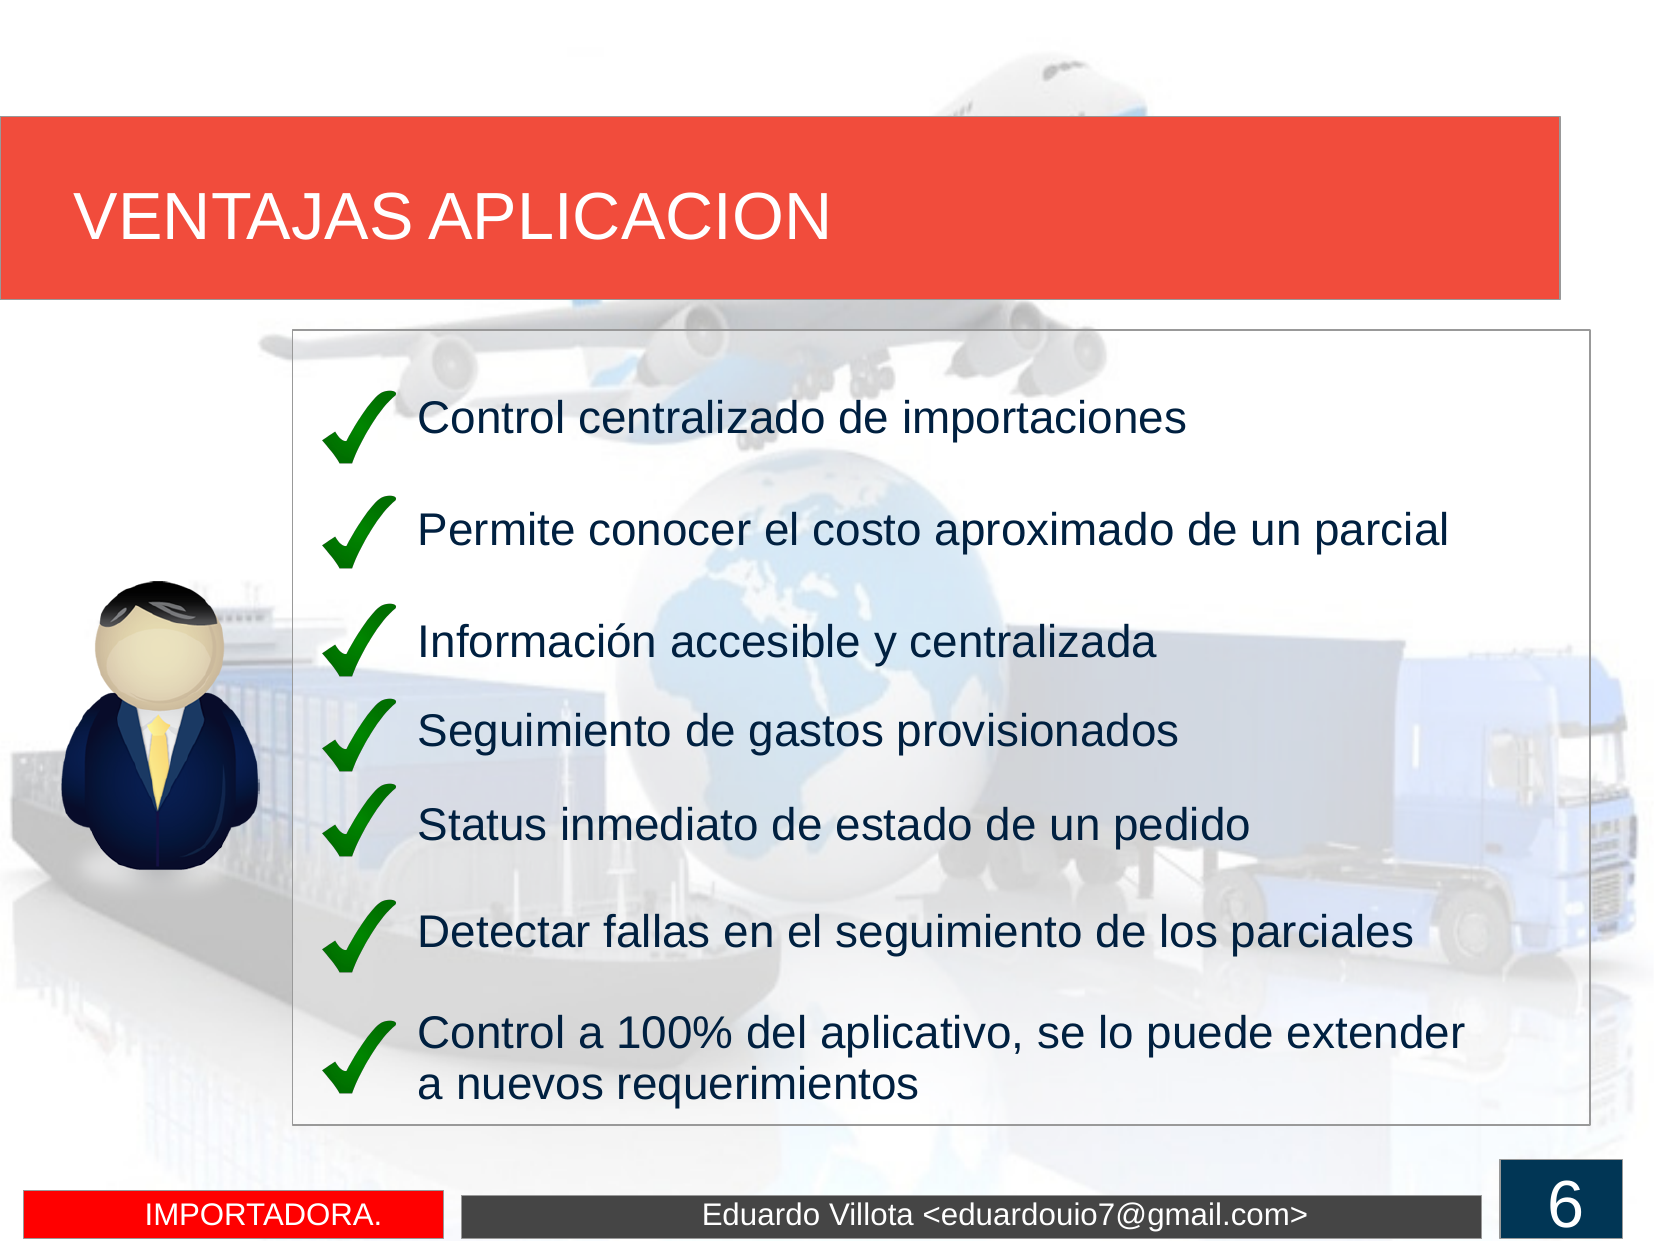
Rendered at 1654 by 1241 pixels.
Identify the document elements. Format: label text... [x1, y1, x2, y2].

text_box VENTAJAS APLICACION [59, 172, 1245, 262]
text_box Eduardo Villota <eduardouio7@gmail.com> [687, 1189, 1325, 1240]
text_box Seguimiento de gastos provisionados [403, 697, 1555, 763]
text_box Control a 100% del aplicativo, se lo puede extender a nuevos requerimientos [403, 999, 1545, 1116]
text_box IMPORTADORA. [129, 1189, 398, 1240]
text_box [0, 116, 1561, 300]
picture [0, 0, 1654, 1241]
text_box Información accesible y centralizada [403, 608, 1484, 675]
text_box [23, 1190, 129, 1239]
text_box Permite conocer el costo aproximado de un parcial [403, 496, 1573, 573]
text_box [1325, 1195, 1482, 1239]
text_box [1500, 1159, 1532, 1239]
text_box [292, 330, 1591, 1126]
text_box Detectar fallas en el seguimiento de los parciales [403, 898, 1431, 964]
text_box [1593, 1159, 1623, 1239]
text_box Control centralizado de importaciones [403, 384, 1232, 450]
text_box 6 [1532, 1159, 1593, 1241]
text_box [398, 1190, 444, 1239]
text_box [461, 1195, 687, 1239]
text_box Status inmediato de estado de un pedido [403, 791, 1507, 858]
